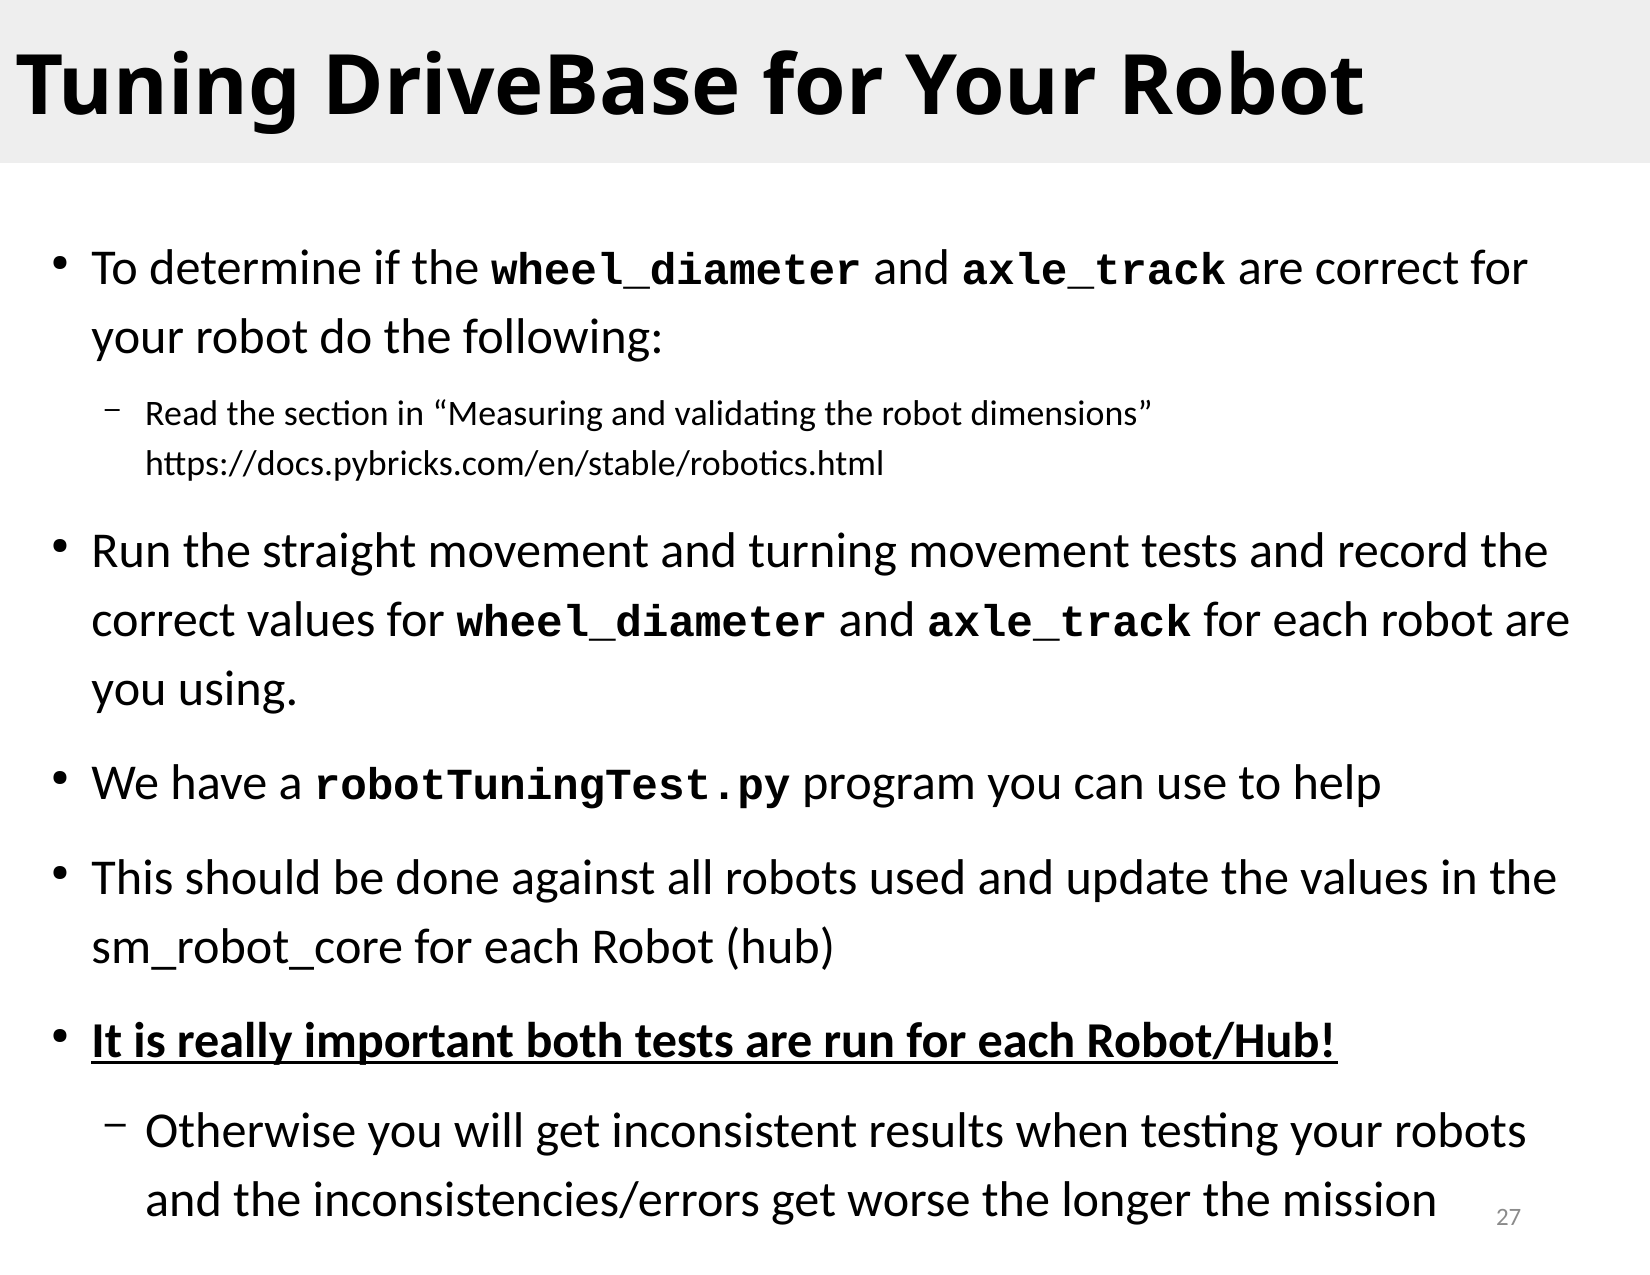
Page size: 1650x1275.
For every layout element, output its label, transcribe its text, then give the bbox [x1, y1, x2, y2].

title Tuning DriveBase for Your Robot [0, 0, 1650, 163]
list To determine if the wheel_diameter and axle_track are correct for your robot do the following: Read the section in “Measuring and validating the robot dimensions” https://docs.pybricks.com/en/stable/robotics.html Run the straight movement and turning movement tests and record the correct values for wheel_diameter and axle_track for each robot are you using. We have a robotTuningTest.py program you can use to help This should be done against all robots used and update the values in the sm_robot_core for each Robot (hub) It is really important both tests are run for each Robot/Hub! Otherwise you will get inconsistent results when testing your robots and the inconsistencies/errors get worse the longer the mission [37, 225, 1613, 1238]
